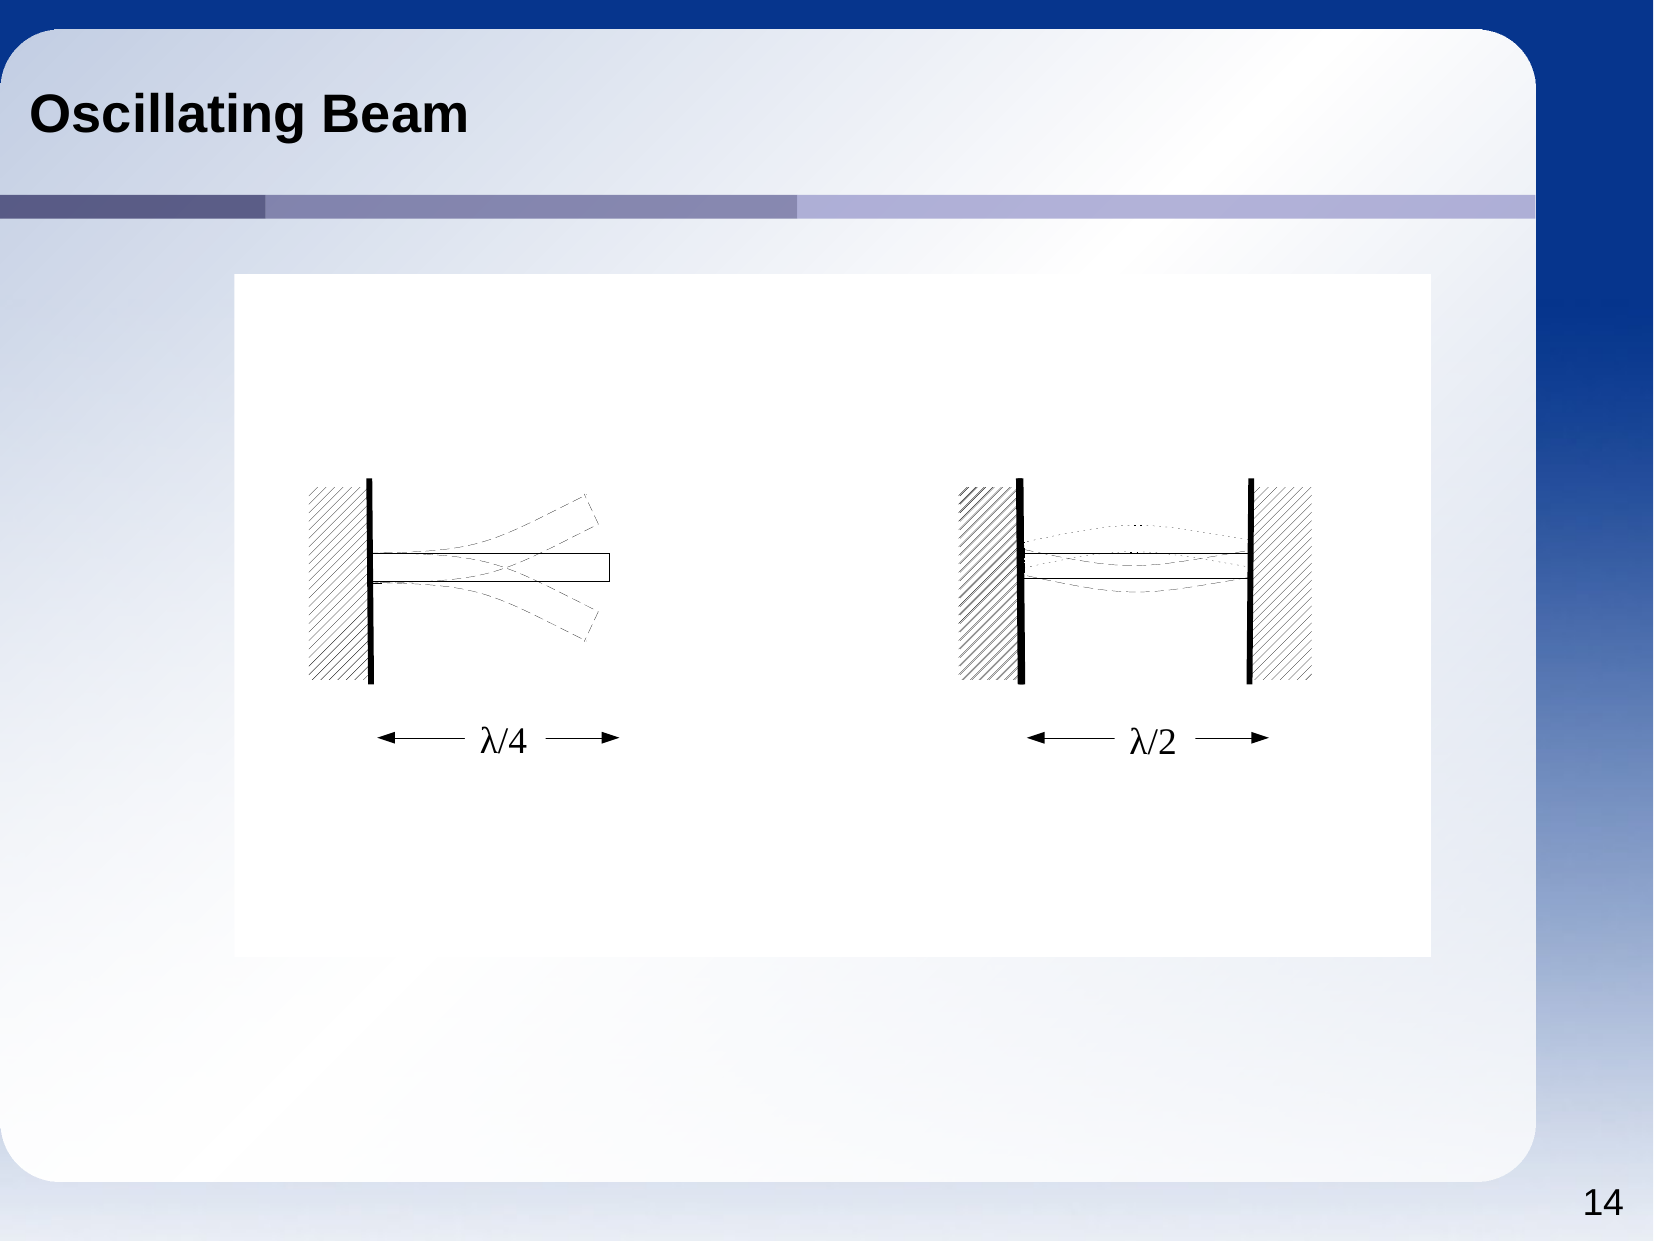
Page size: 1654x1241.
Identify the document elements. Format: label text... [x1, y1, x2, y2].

chart [234, 274, 1432, 958]
title Oscillating Beam [29, 49, 1506, 178]
picture [0, 0, 1654, 1241]
